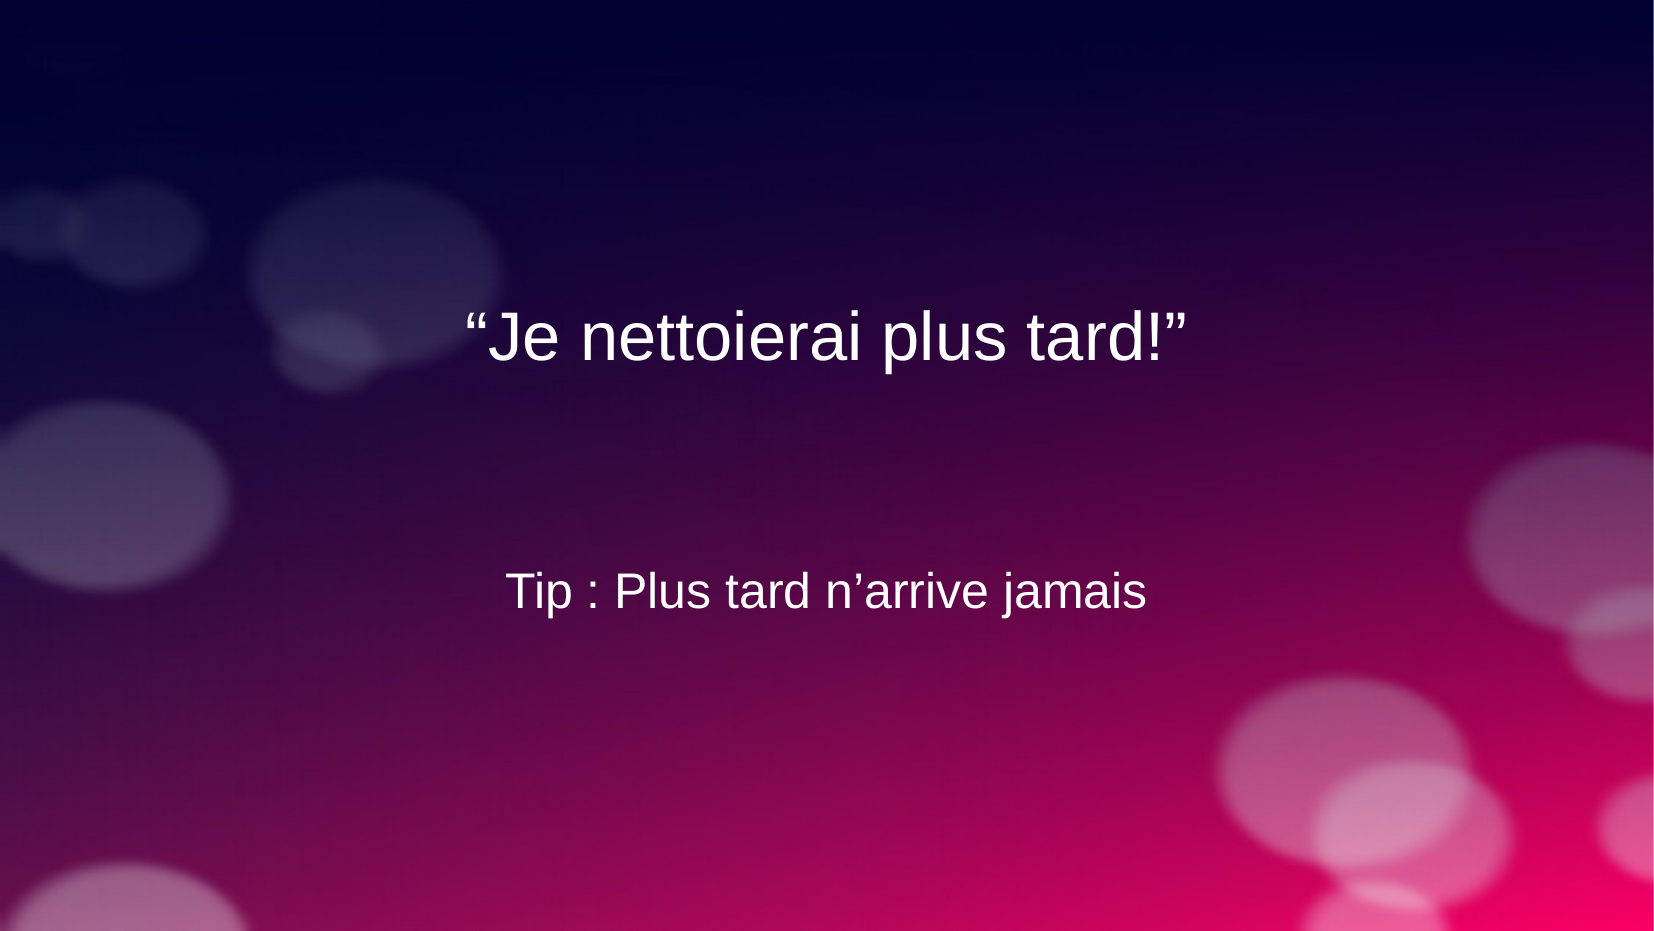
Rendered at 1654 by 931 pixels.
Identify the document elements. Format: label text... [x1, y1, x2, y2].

picture [0, 0, 1654, 931]
title “Je nettoierai plus tard!” [82, 258, 1571, 415]
subtitle Tip : Plus tard n’arrive jamais [82, 425, 1571, 758]
